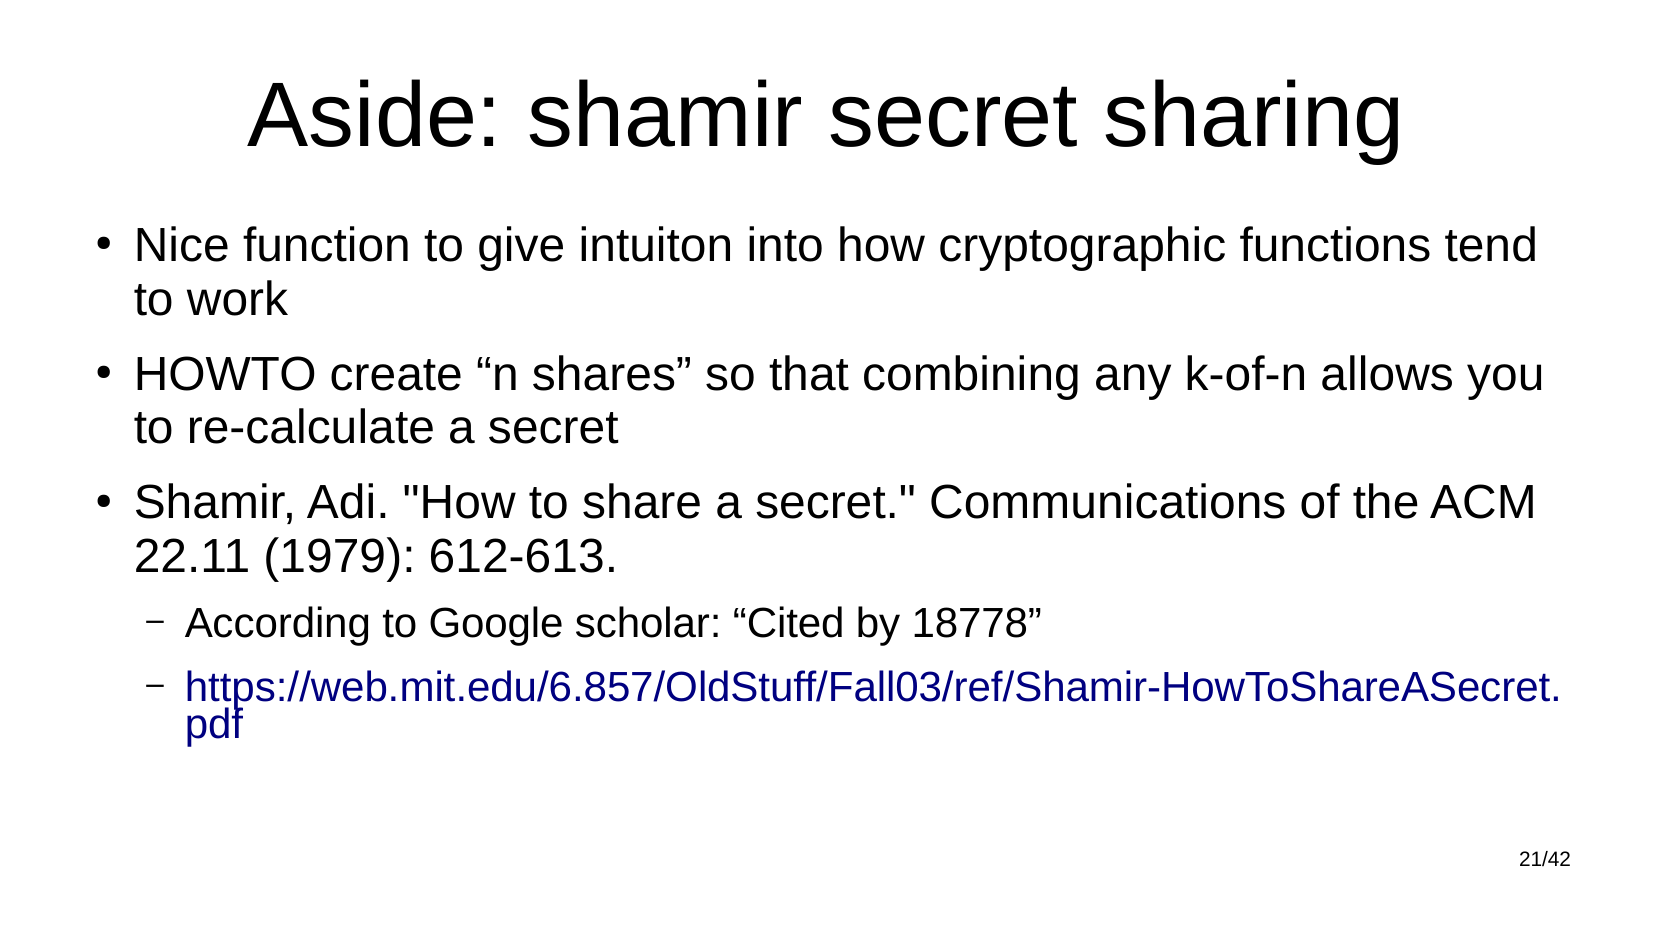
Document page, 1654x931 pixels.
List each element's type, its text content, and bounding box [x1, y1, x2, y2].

title Aside: shamir secret sharing [82, 37, 1571, 193]
list Nice function to give intuiton into how cryptographic functions tend to work HOWTO create “n shares” so that combining any k-of-n allows you to re-calculate a secret Shamir, Adi. "How to share a secret." Communications of the ACM 22.11 (1979): 612-613. According to Google scholar: “Cited by 18778” https://web.mit.edu/6.857/OldStuff/Fall03/ref/Shamir-HowToShareASecret.pdf [82, 217, 1571, 758]
